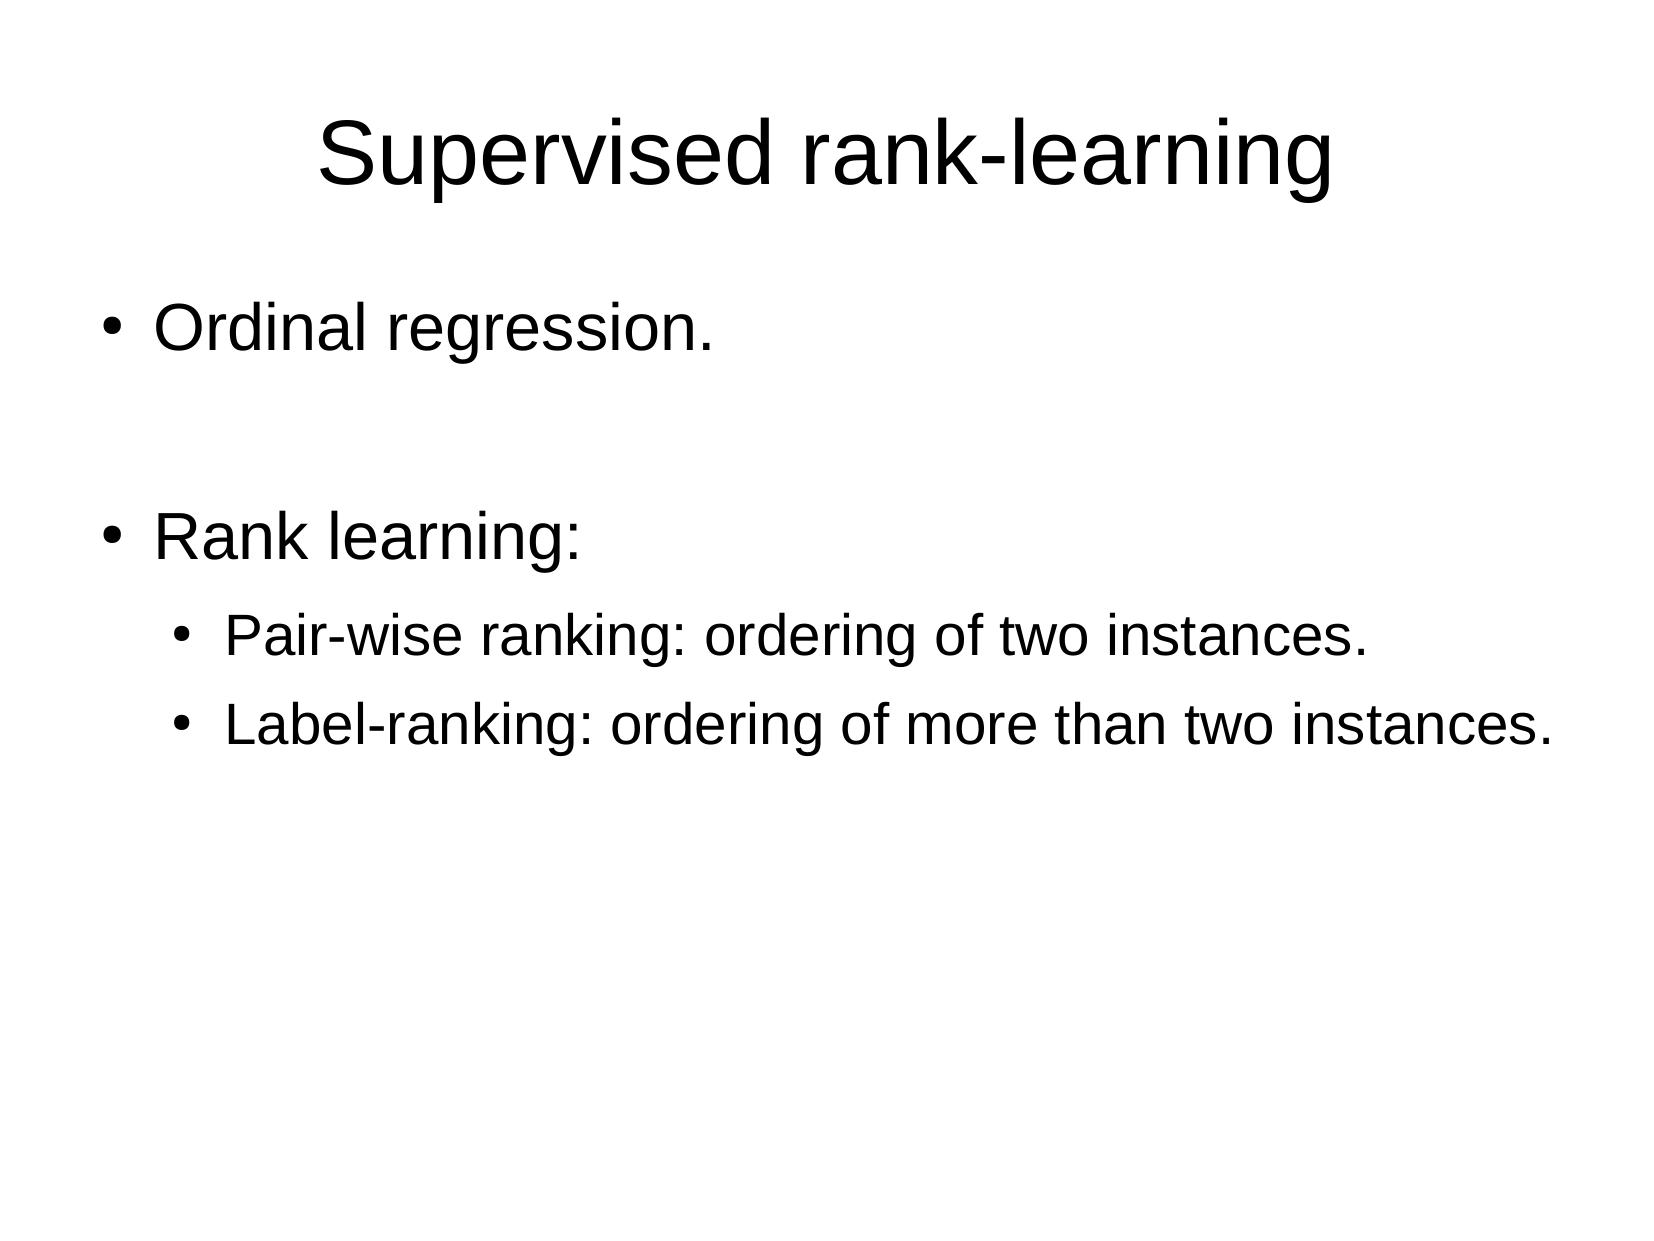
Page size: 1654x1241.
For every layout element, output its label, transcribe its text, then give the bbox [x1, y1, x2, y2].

list Ordinal regression. Rank learning: Pair-wise ranking: ordering of two instances. Label-ranking: ordering of more than two instances. [82, 290, 1571, 1109]
title Supervised rank-learning [82, 56, 1571, 250]
